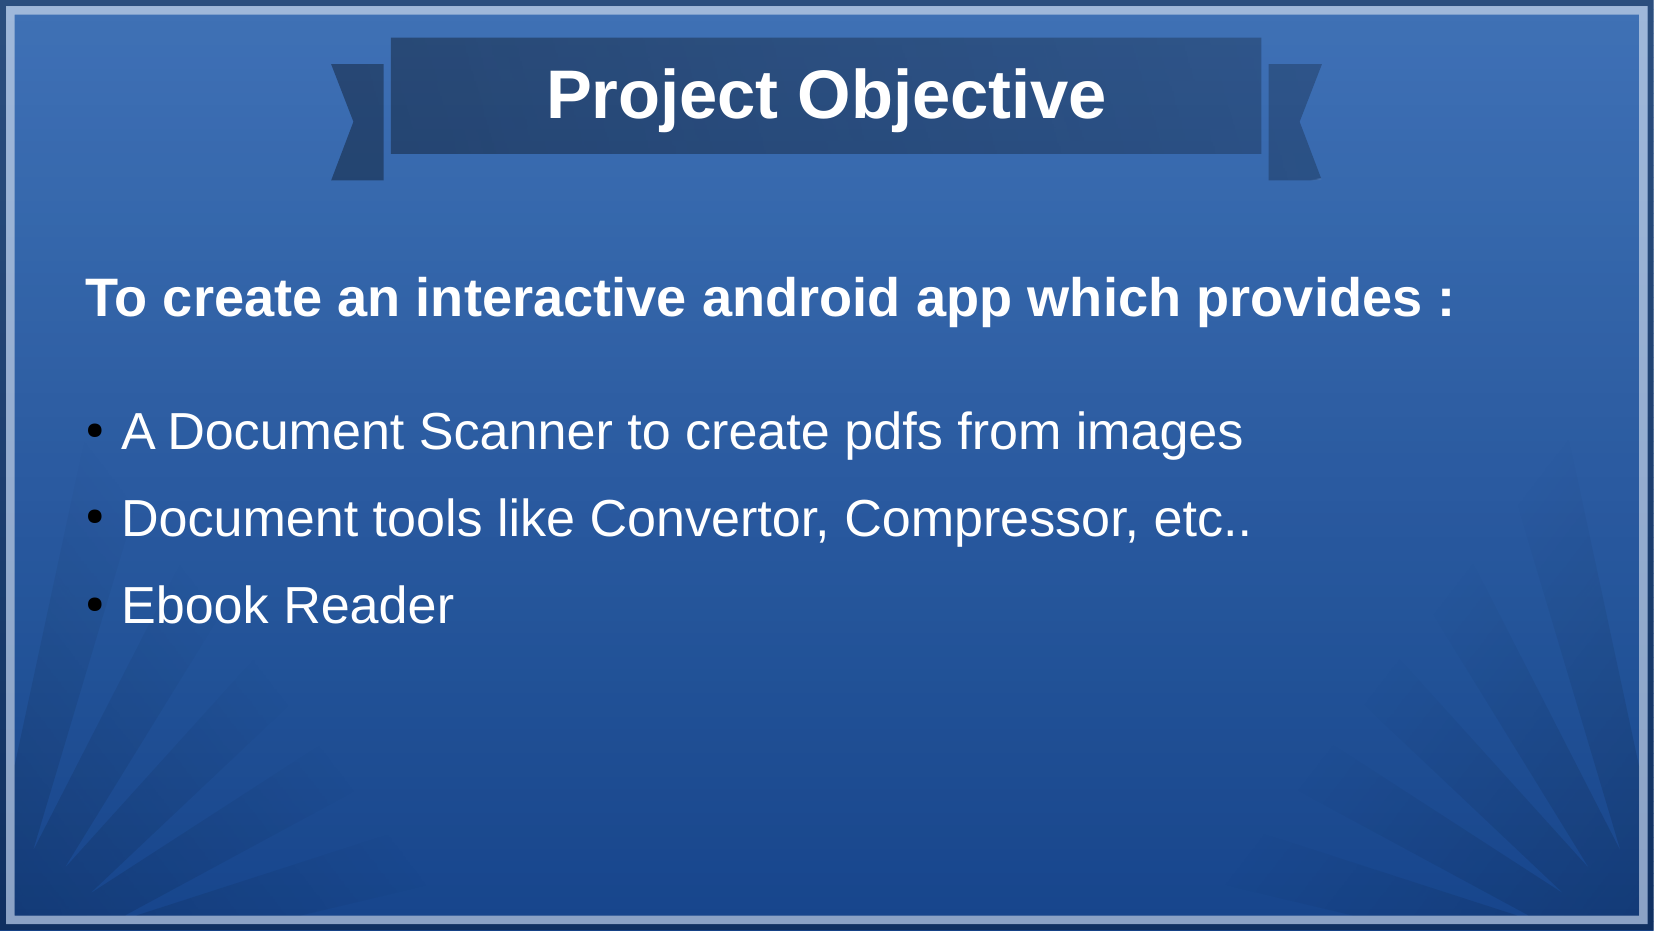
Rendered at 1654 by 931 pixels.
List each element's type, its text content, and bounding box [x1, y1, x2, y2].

text_box A Document Scanner to create pdfs from images Document tools like Convertor, Compressor, etc.. Ebook Reader [70, 366, 1560, 642]
text_box To create an interactive android app which provides : [70, 259, 1501, 336]
title Project Objective [389, 35, 1264, 154]
text_box [35, 200, 1524, 369]
